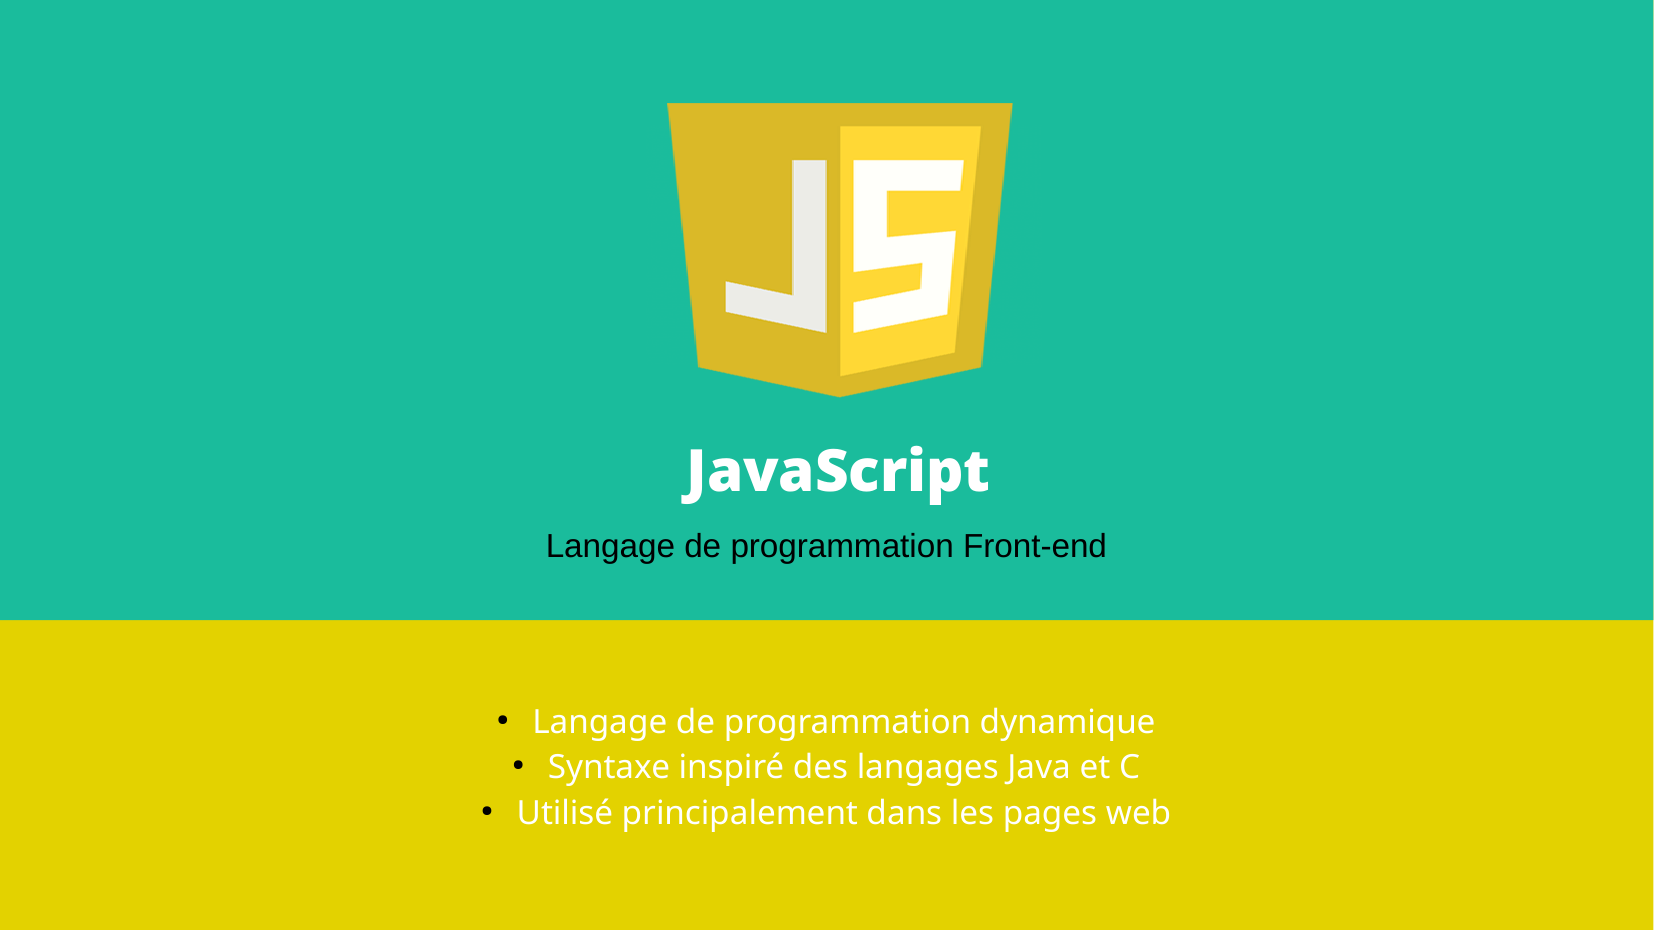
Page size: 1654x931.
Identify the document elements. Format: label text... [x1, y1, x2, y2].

title JavaScript [70, 377, 1607, 520]
subtitle Langage de programmation dynamique Syntaxe inspiré des langages Java et C Utilisé principalement dans les pages web [59, 663, 1595, 869]
picture [453, 86, 1229, 414]
text_box Langage de programmation Front-end [496, 519, 1158, 574]
